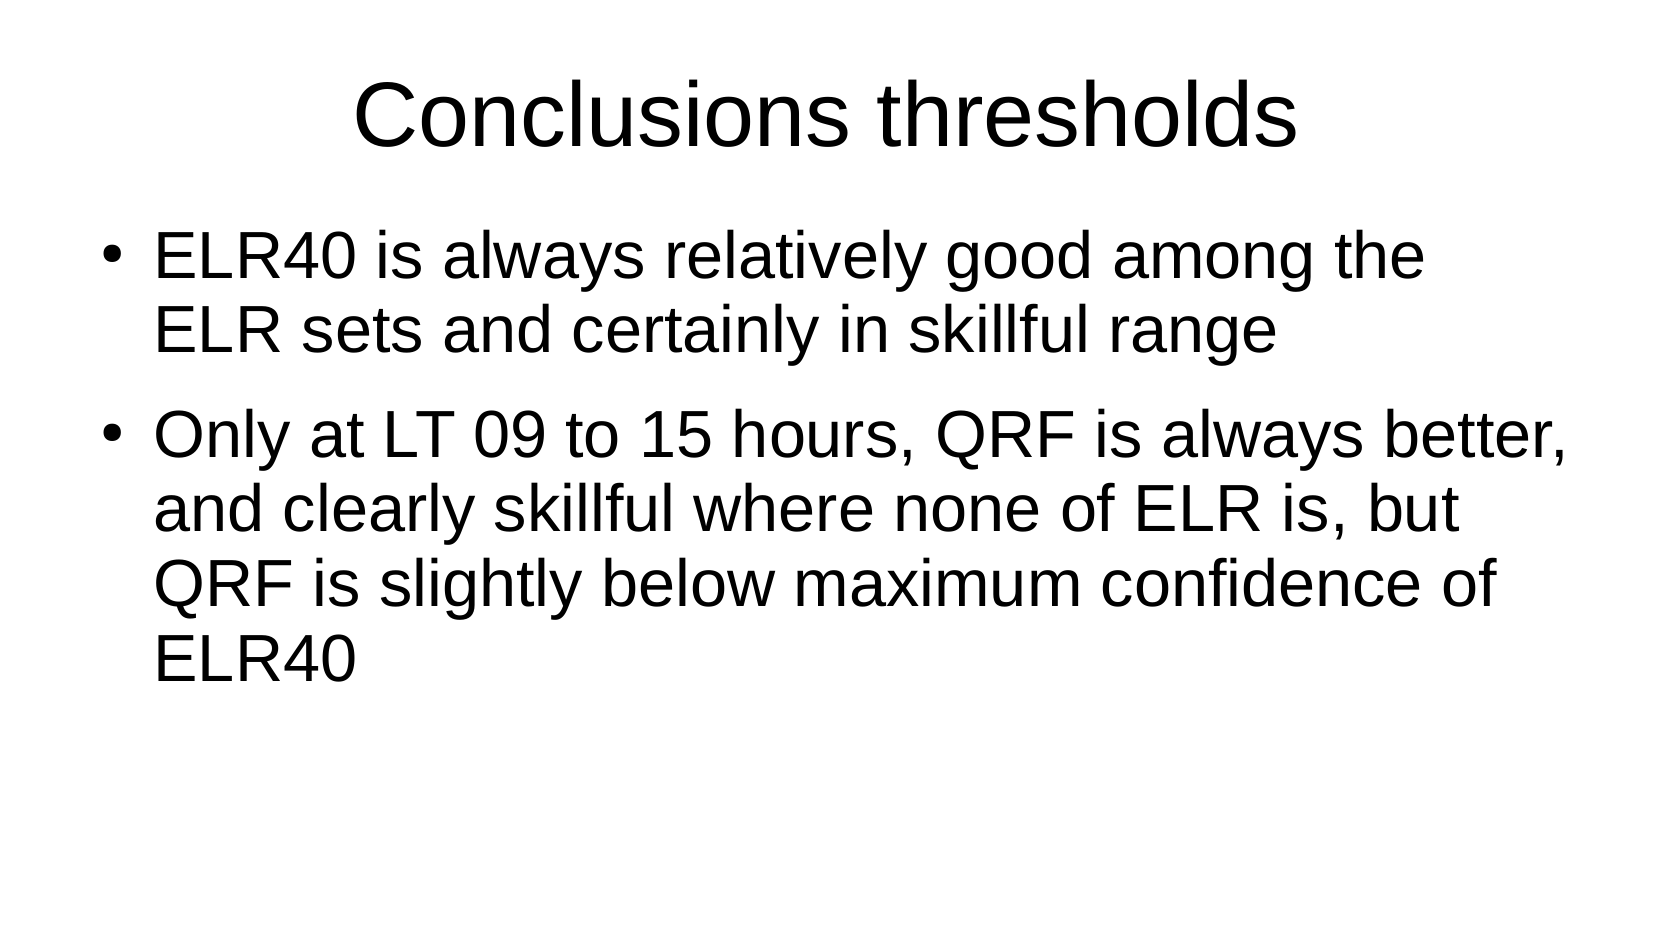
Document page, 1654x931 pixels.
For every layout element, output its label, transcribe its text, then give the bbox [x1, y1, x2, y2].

list ELR40 is always relatively good among the ELR sets and certainly in skillful range Only at LT 09 to 15 hours, QRF is always better, and clearly skillful where none of ELR is, but QRF is slightly below maximum confidence of ELR40 [82, 217, 1571, 758]
title Conclusions thresholds [82, 37, 1571, 193]
